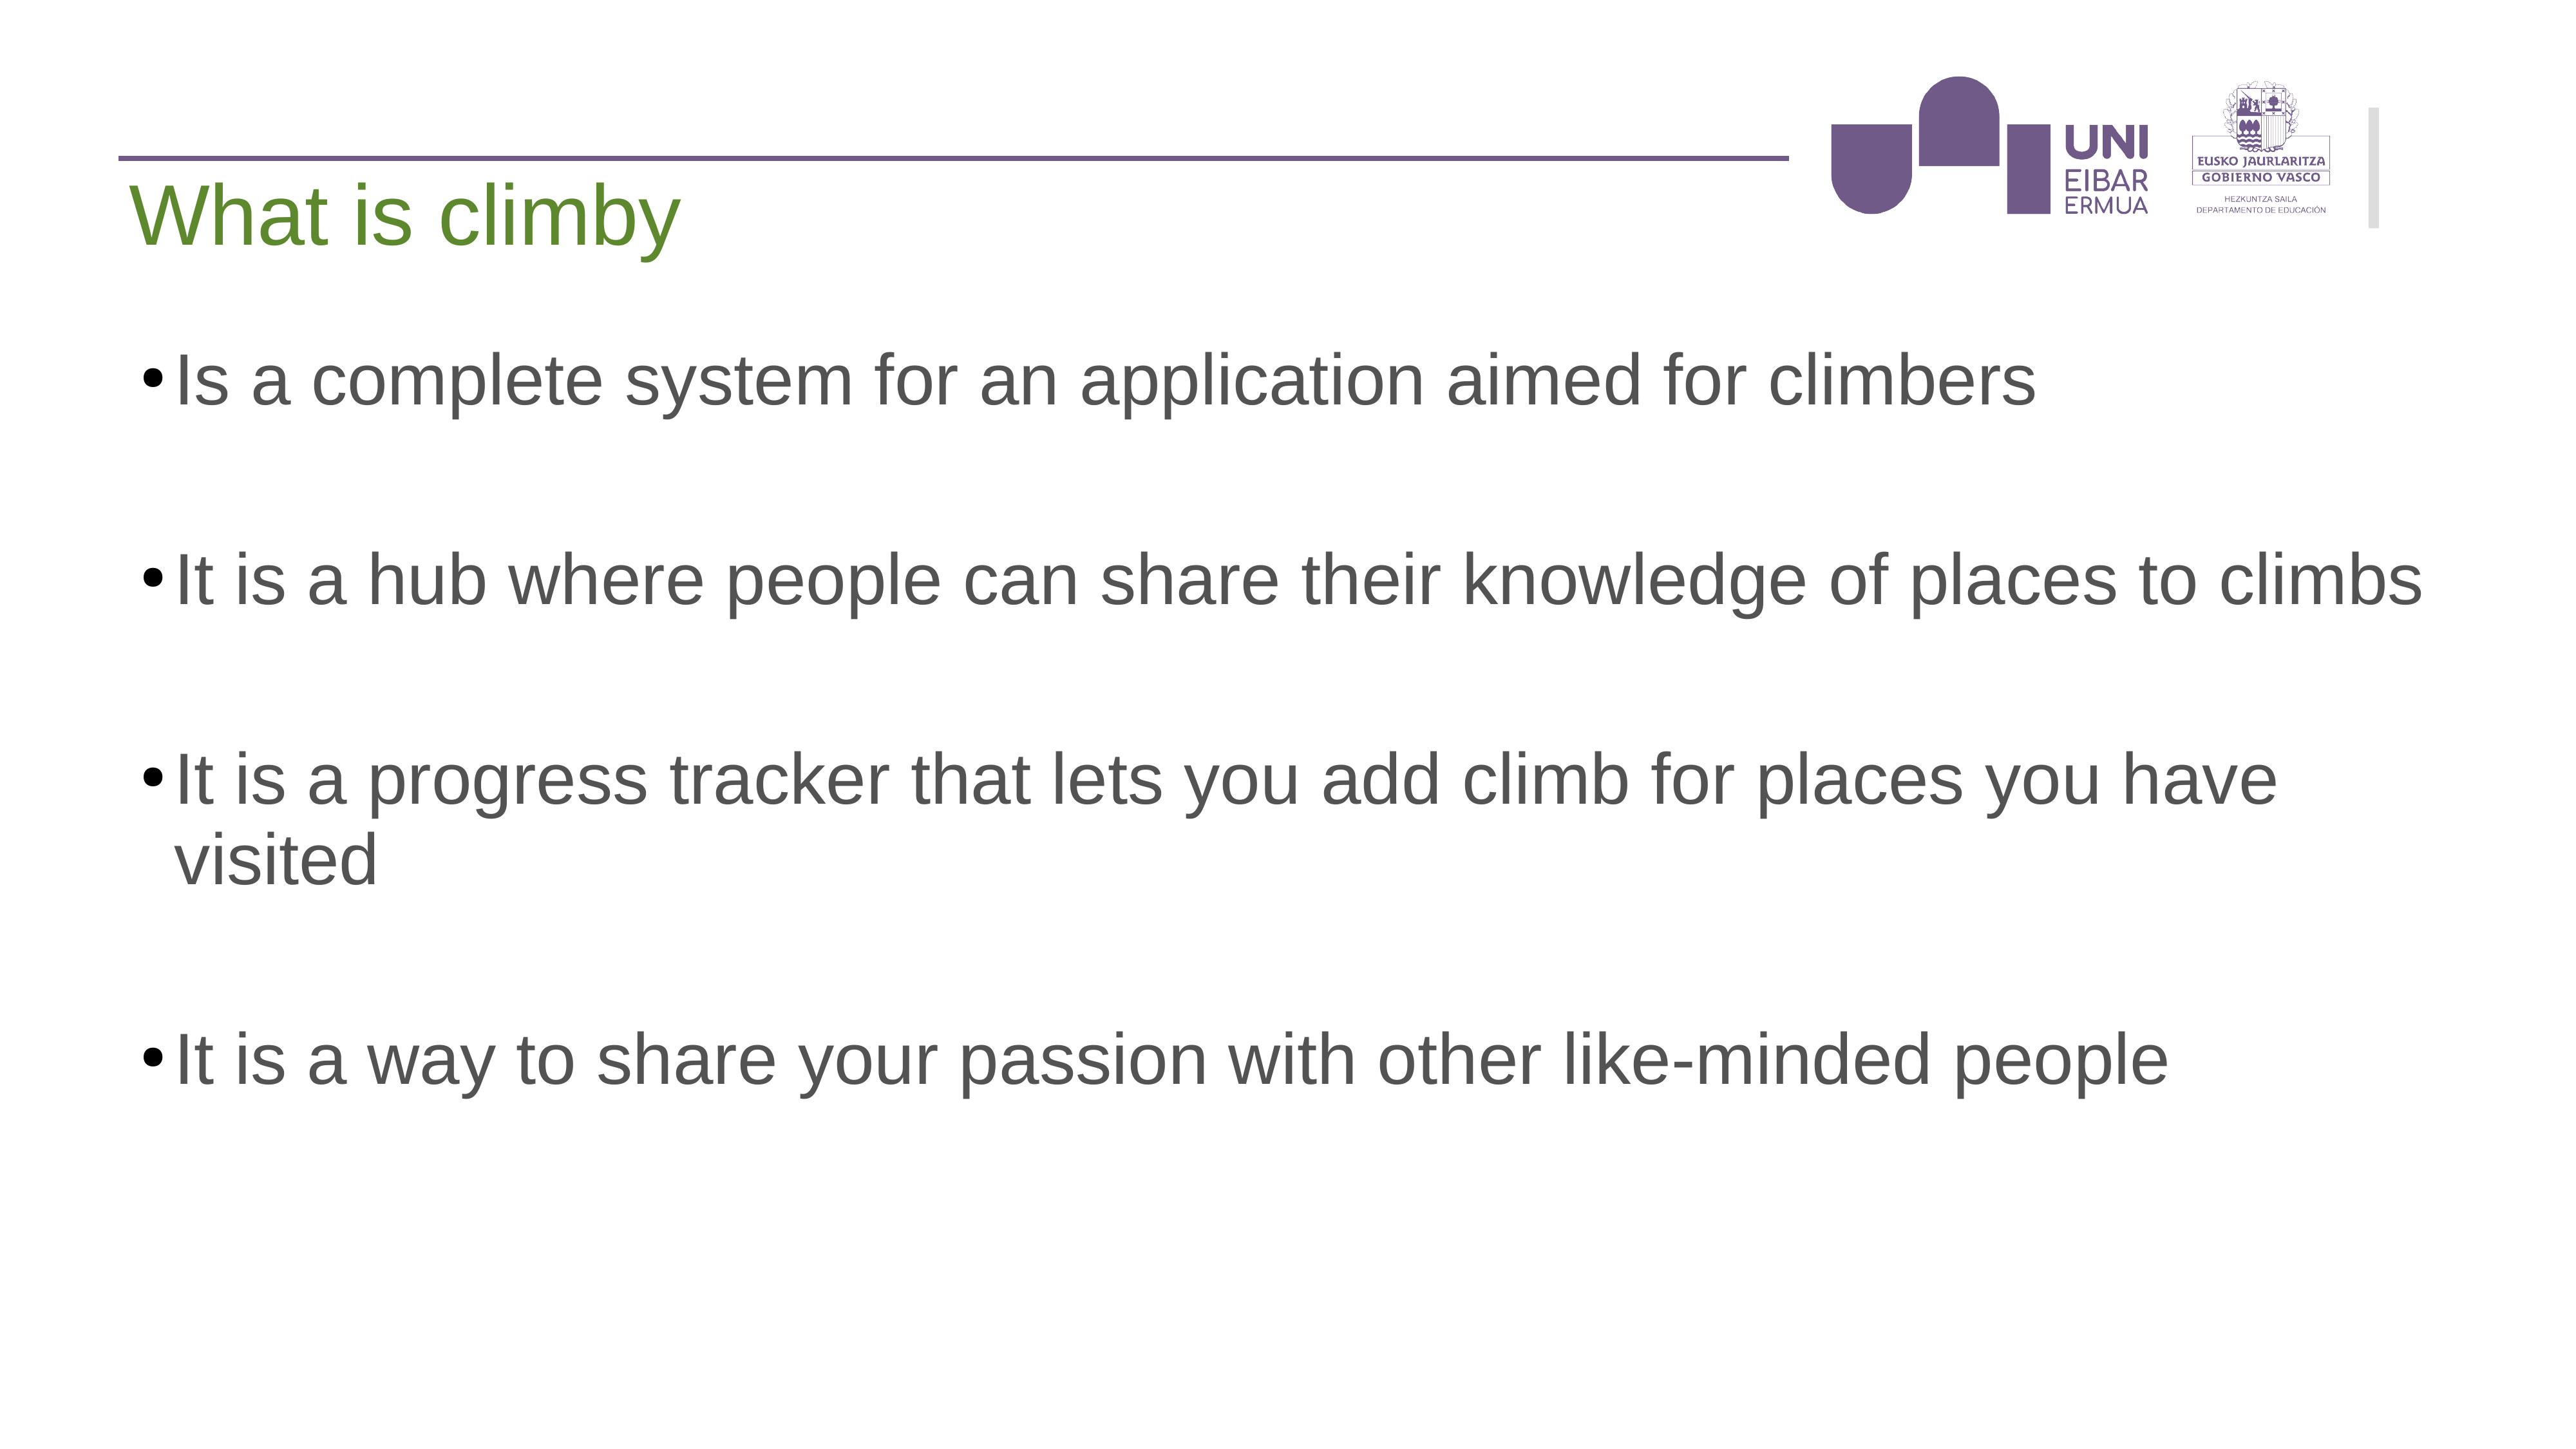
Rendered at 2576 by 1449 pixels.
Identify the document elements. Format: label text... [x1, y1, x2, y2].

title What is climby [128, 94, 2447, 336]
picture [2189, 75, 2334, 94]
picture [1792, 64, 2187, 94]
list Is a complete system for an application aimed for climbers It is a hub where people can share their knowledge of places to climbs It is a progress tracker that lets you add climb for places you have visited It is a way to share your passion with other like-minded people [128, 339, 2447, 1180]
